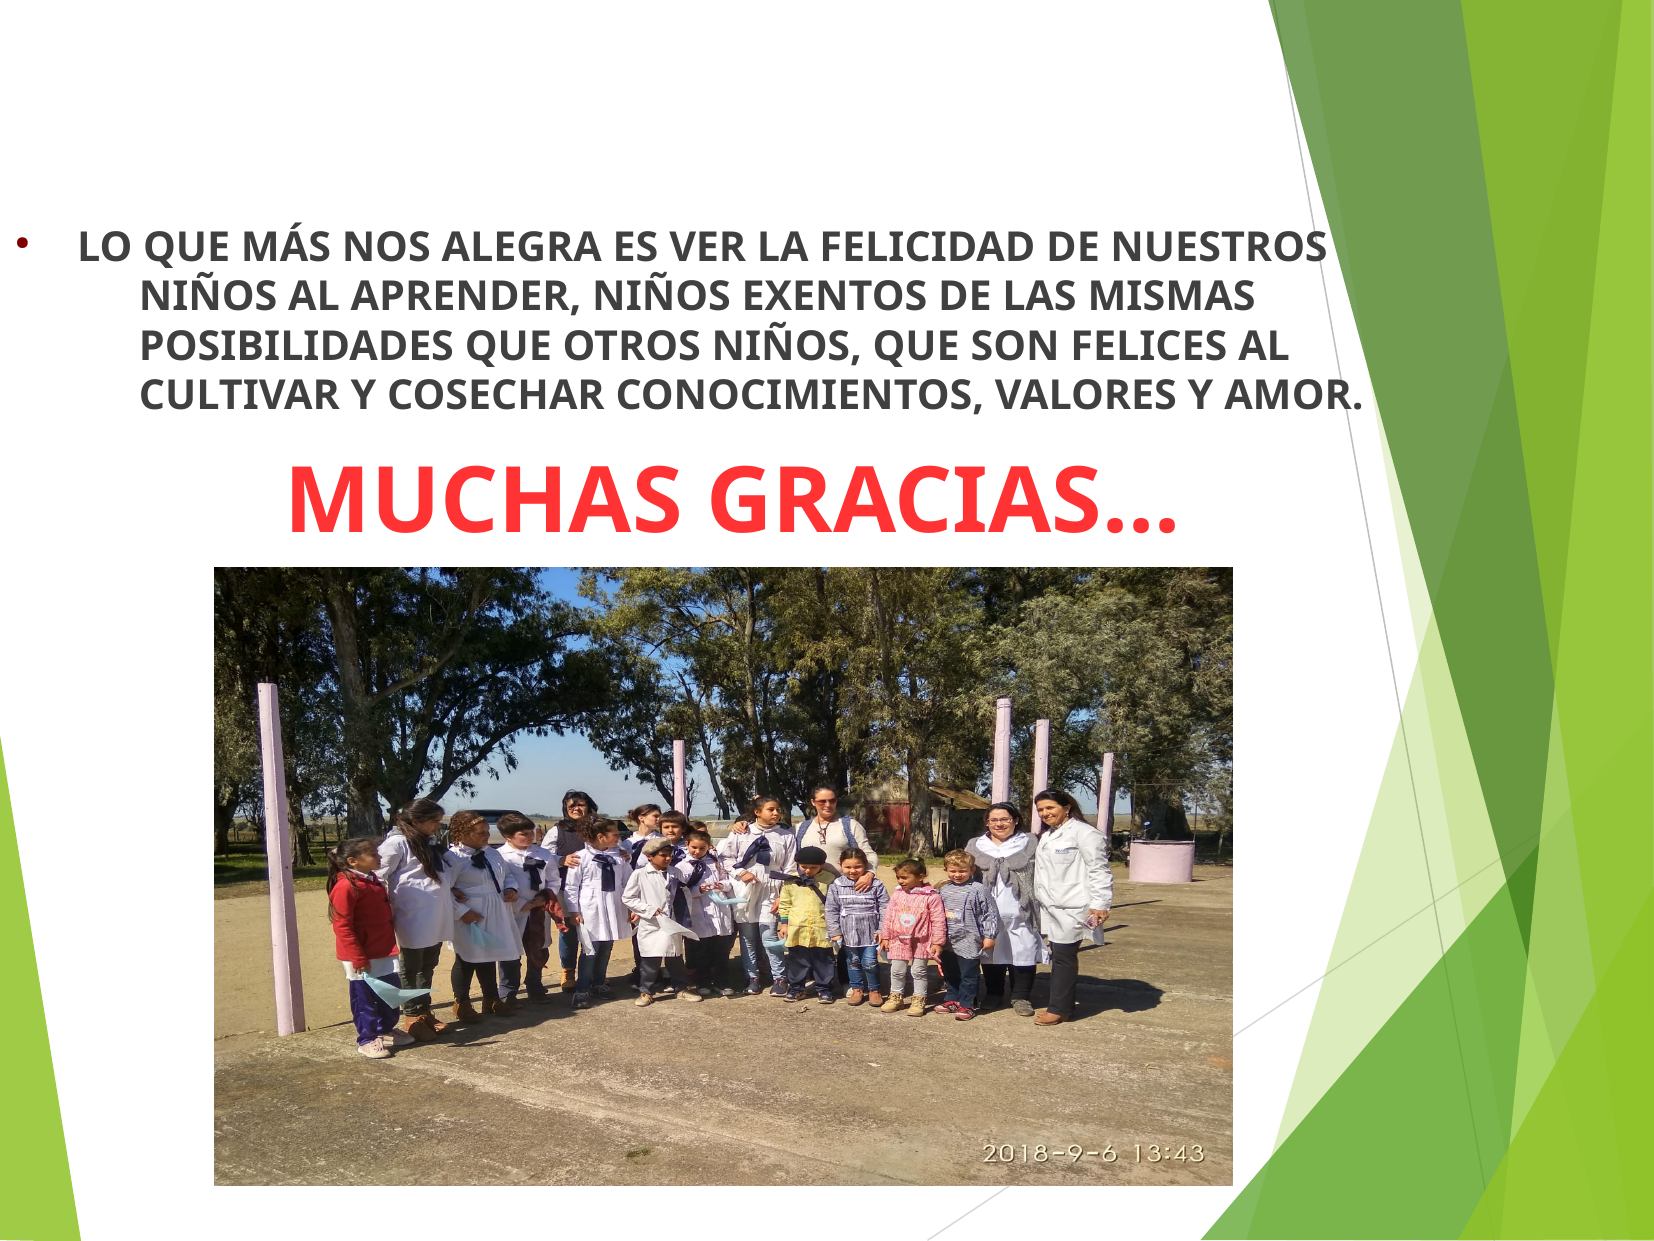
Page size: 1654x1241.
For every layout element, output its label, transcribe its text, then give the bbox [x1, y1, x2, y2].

picture [214, 567, 1233, 1186]
list LO QUE MÁS NOS ALEGRA ES VER LA FELICIDAD DE NUESTROS NIÑOS AL APRENDER, NIÑOS EXENTOS DE LAS MISMAS POSIBILIDADES QUE OTROS NIÑOS, QUE SON FELICES AL CULTIVAR Y COSECHAR CONOCIMIENTOS, VALORES Y AMOR. MUCHAS GRACIAS... [0, 212, 1489, 1040]
